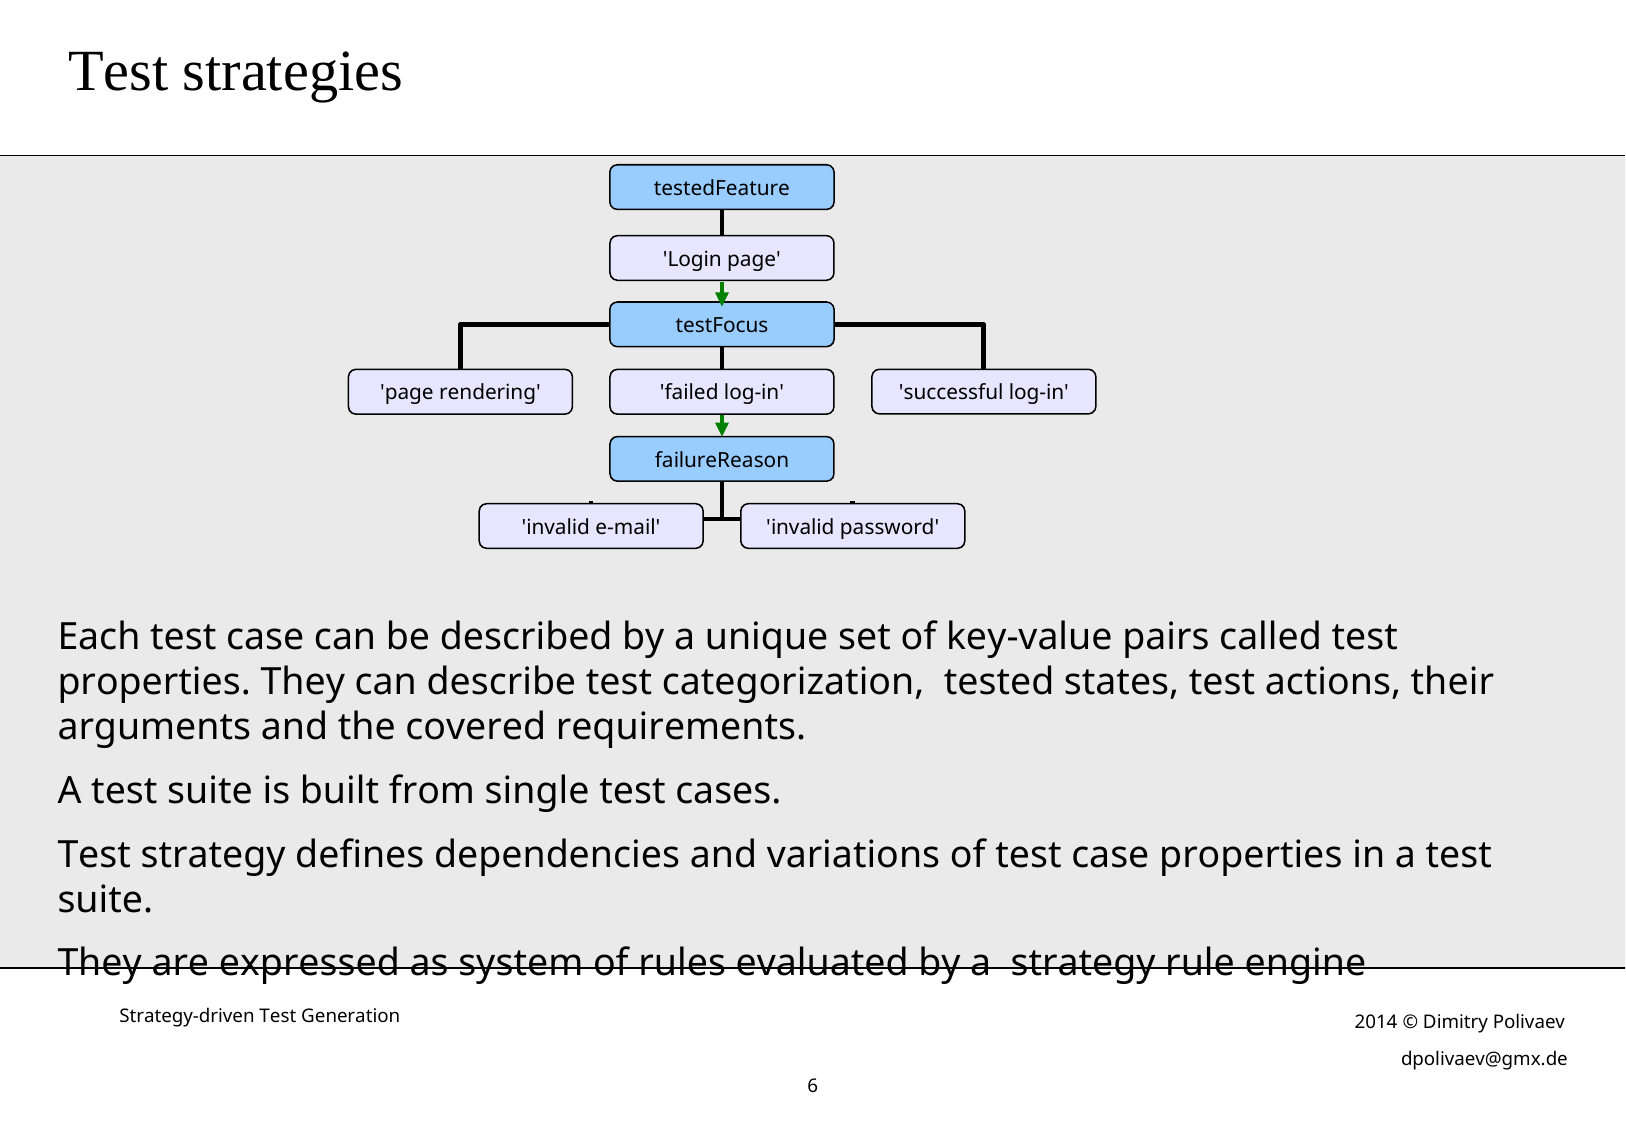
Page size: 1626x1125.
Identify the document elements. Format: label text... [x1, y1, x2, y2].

text_box 'invalid e-mail' [479, 503, 704, 549]
text_box 'successful log-in' [871, 369, 1096, 414]
text_box 'page rendering' [348, 369, 573, 415]
text_box 'failed log-in' [609, 369, 834, 415]
text_box testedFeature [609, 164, 835, 210]
text_box 'invalid password' [740, 503, 965, 549]
title Test strategies [68, 26, 1447, 102]
text_box 'Login page' [609, 235, 834, 281]
text_box failureReason [609, 436, 834, 482]
text_box testFocus [609, 302, 835, 347]
list Each test case can be described by a unique set of key-value pairs called test properties. They can describe test categorization, tested states, test actions, their arguments and the covered requirements. A test suite is built from single test cases. Test strategy defines dependencies and variations of test case properties in a test suite. They are expressed as system of rules evaluated by a strategy rule engine [57, 612, 1513, 939]
